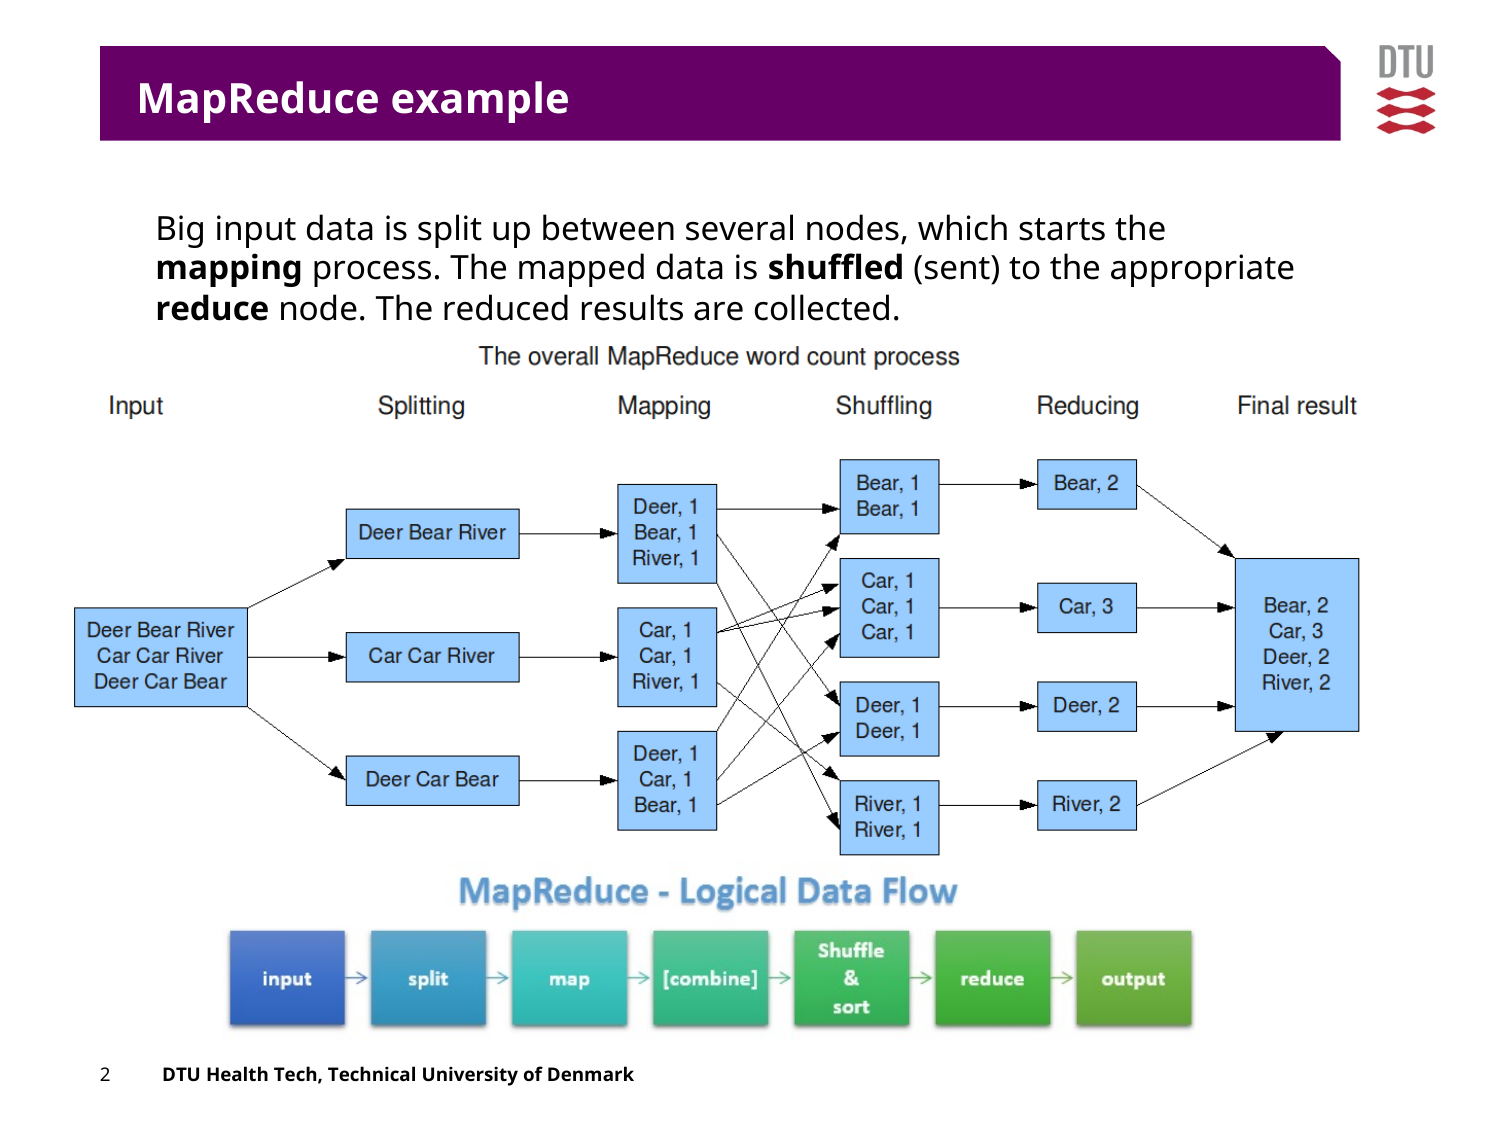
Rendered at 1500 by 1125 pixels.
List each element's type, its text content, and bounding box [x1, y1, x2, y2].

text_box Big input data is split up between several nodes, which starts the mapping process. The mapped data is shuffled (sent) to the appropriate reduce node. The reduced results are collected. [140, 199, 1336, 335]
text_box [100, 46, 1341, 141]
picture [35, 272, 1418, 1043]
text_box MapReduce example [136, 45, 1412, 123]
picture [1356, 45, 1436, 134]
